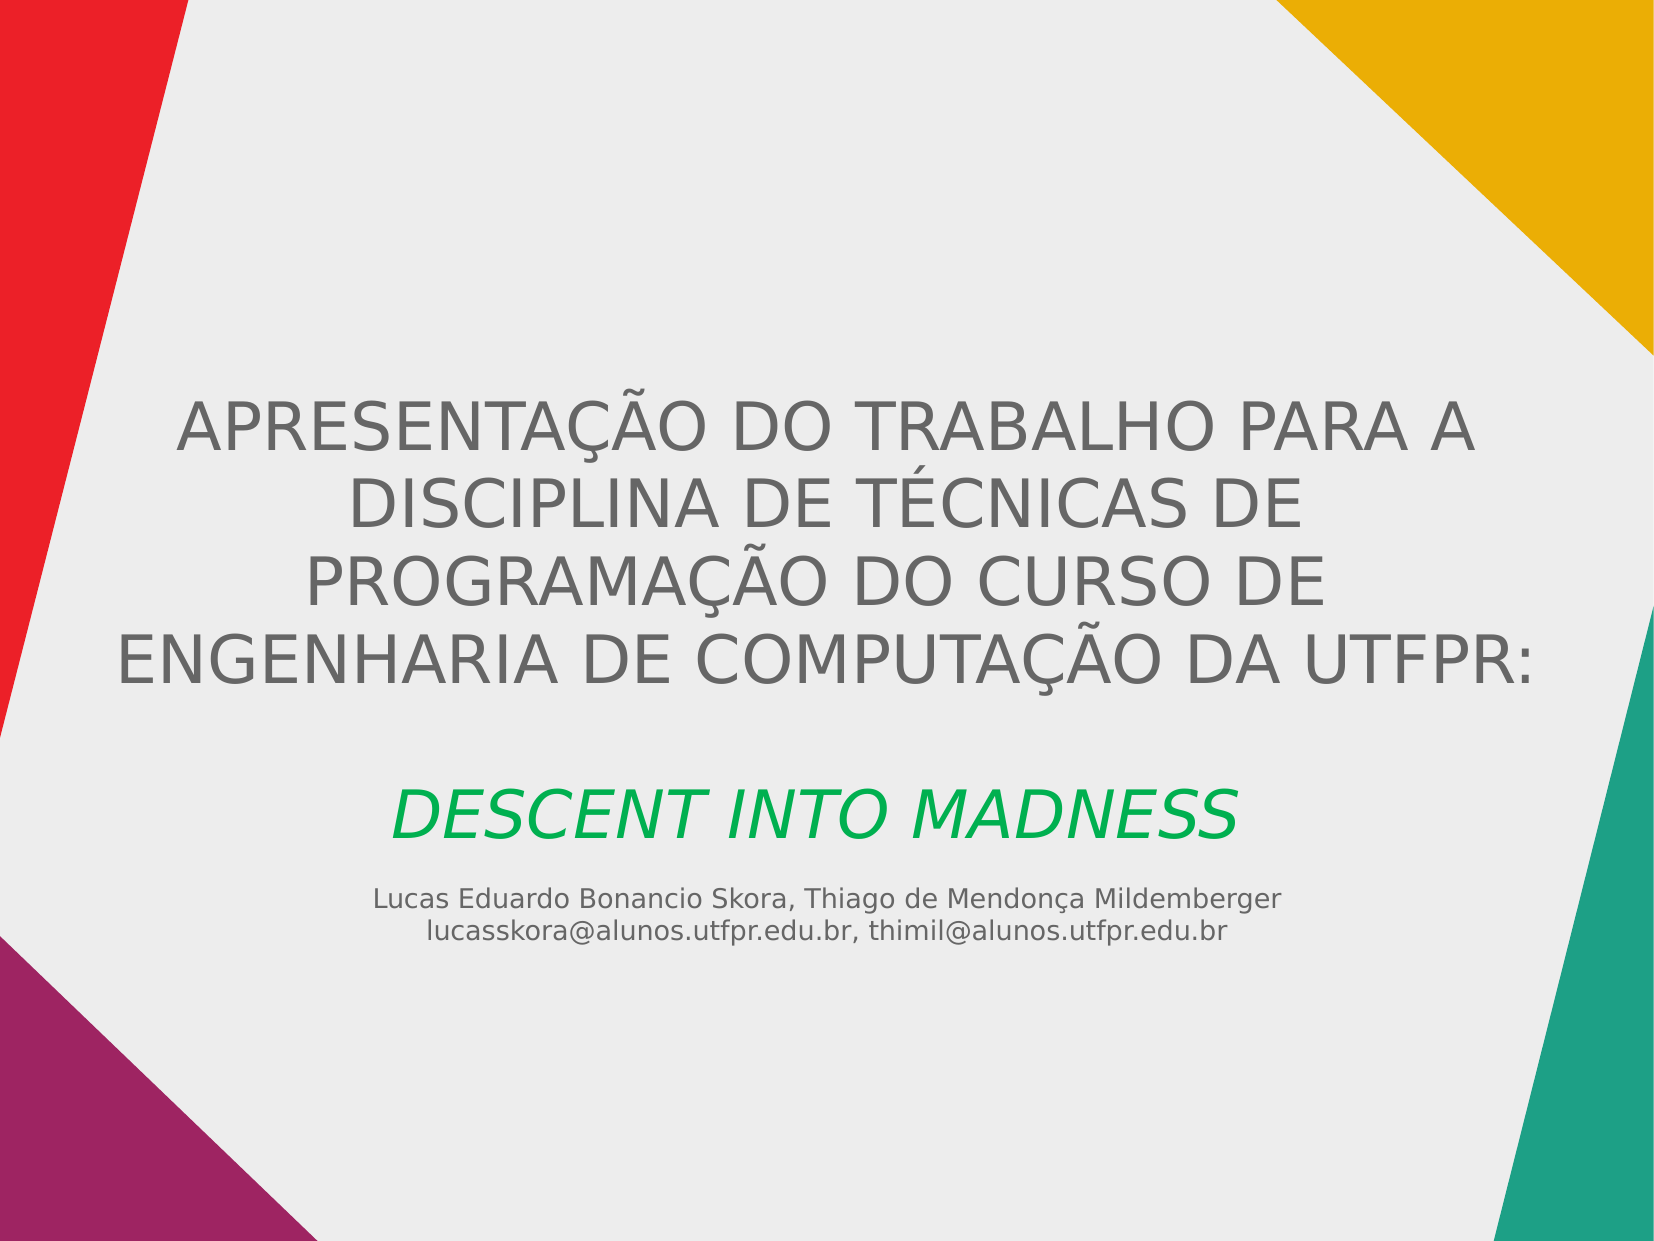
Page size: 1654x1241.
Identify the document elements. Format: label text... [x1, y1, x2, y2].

subtitle APRESENTAÇÃO DO TRABALHO PARA A DISCIPLINA DE TÉCNICAS DE PROGRAMAÇÃO DO CURSO DE ENGENHARIA DE COMPUTAÇÃO DA UTFPR: DESCENT INTO MADNESS Lucas Eduardo Bonancio Skora, Thiago de Mendonça Mildemberger lucasskora@alunos.utfpr.edu.br, thimil@alunos.utfpr.edu.br [114, 302, 1539, 1033]
